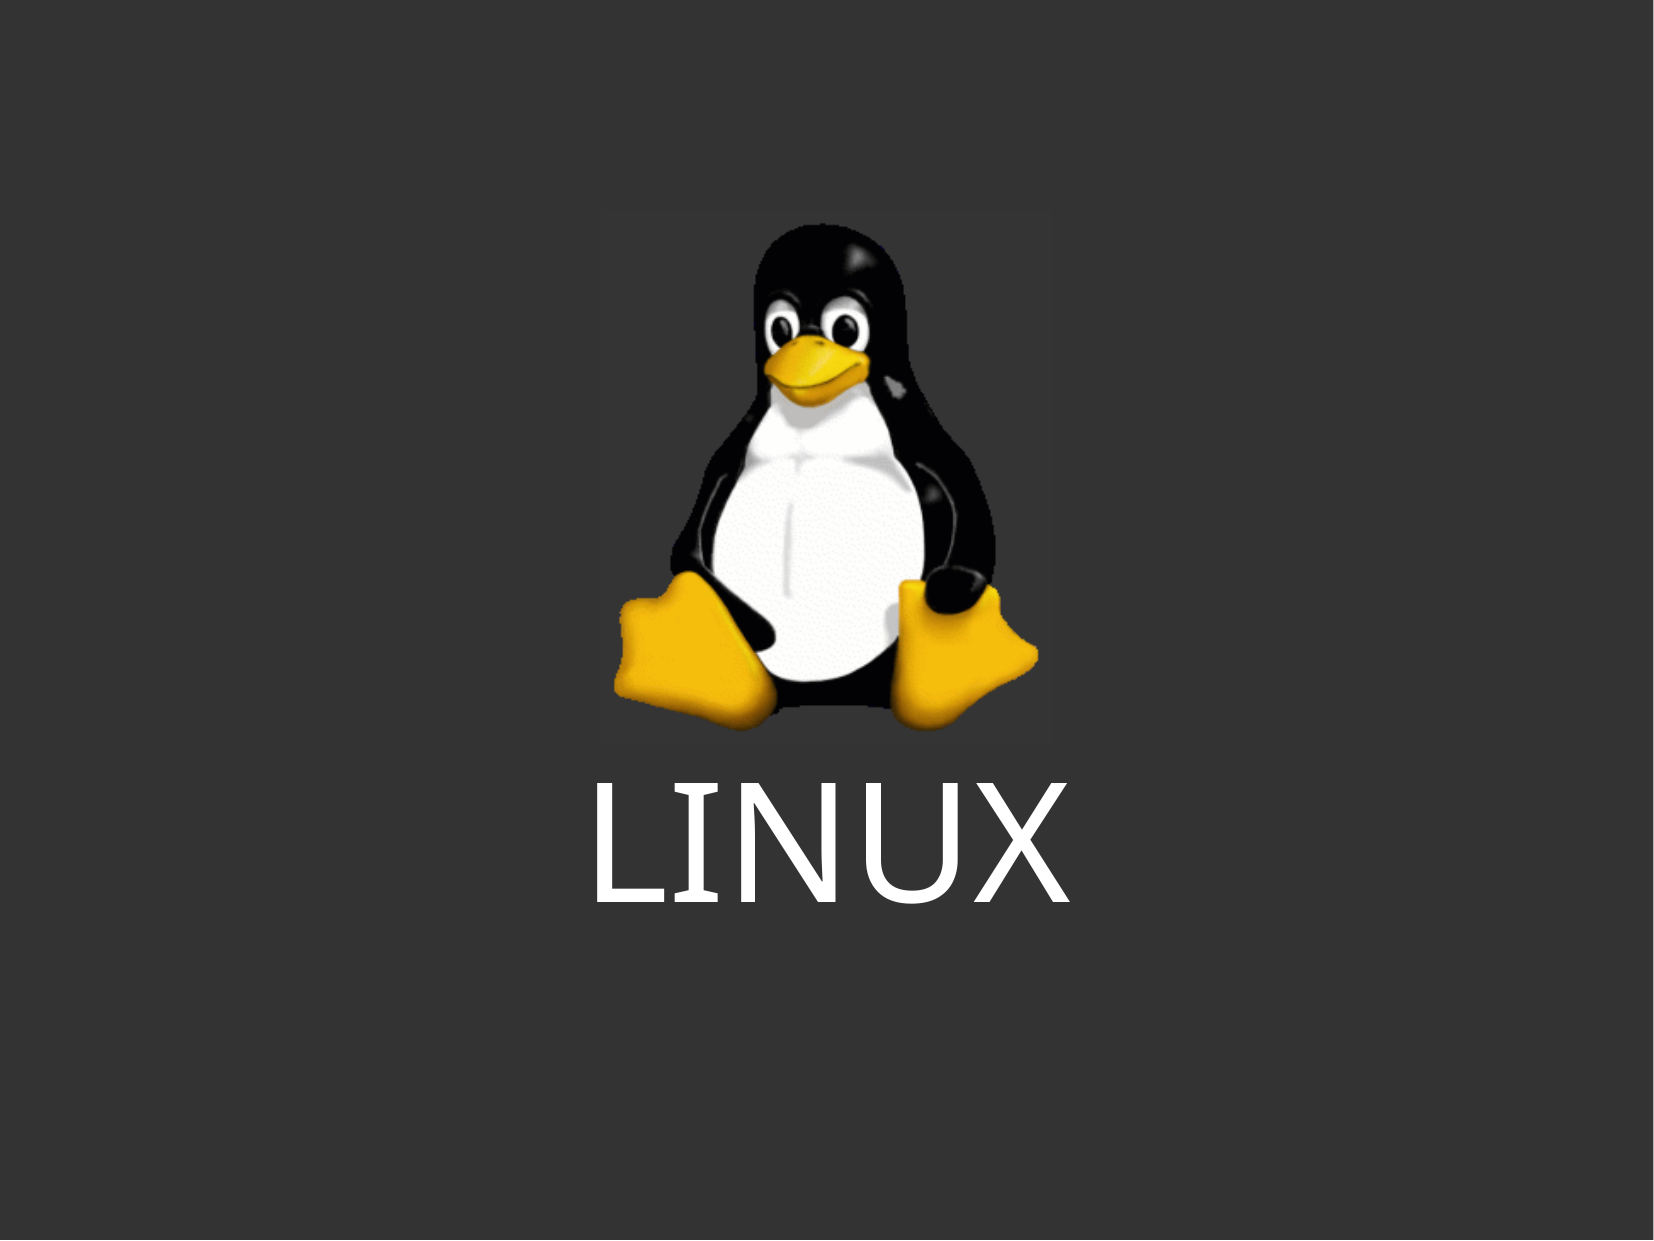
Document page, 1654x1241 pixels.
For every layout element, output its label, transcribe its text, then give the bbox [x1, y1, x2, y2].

subtitle LINUX [82, 578, 1571, 1098]
picture [601, 210, 1052, 745]
